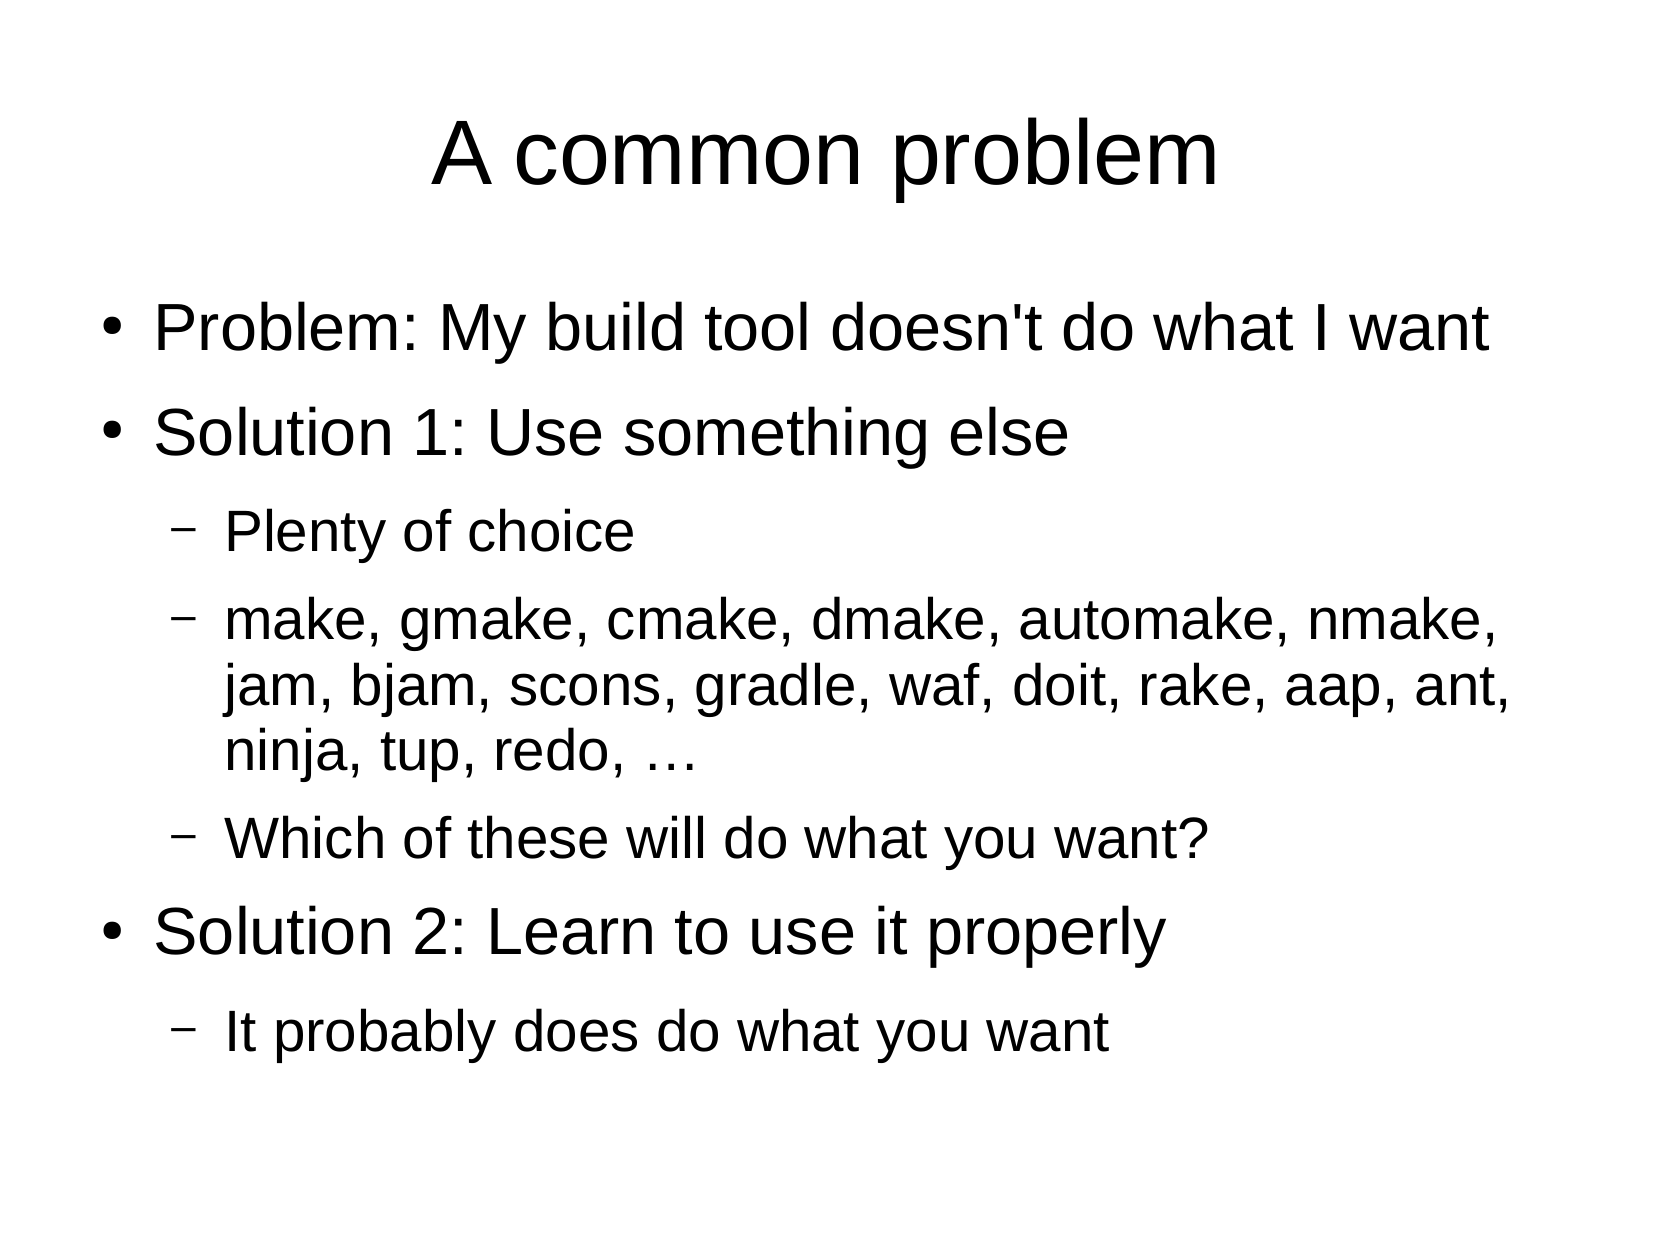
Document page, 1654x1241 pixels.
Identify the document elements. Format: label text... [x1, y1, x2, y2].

list Problem: My build tool doesn't do what I want Solution 1: Use something else Plenty of choice make, gmake, cmake, dmake, automake, nmake, jam, bjam, scons, gradle, waf, doit, rake, aap, ant, ninja, tup, redo, … Which of these will do what you want? Solution 2: Learn to use it properly It probably does do what you want [82, 290, 1571, 1109]
title A common problem [82, 49, 1571, 257]
